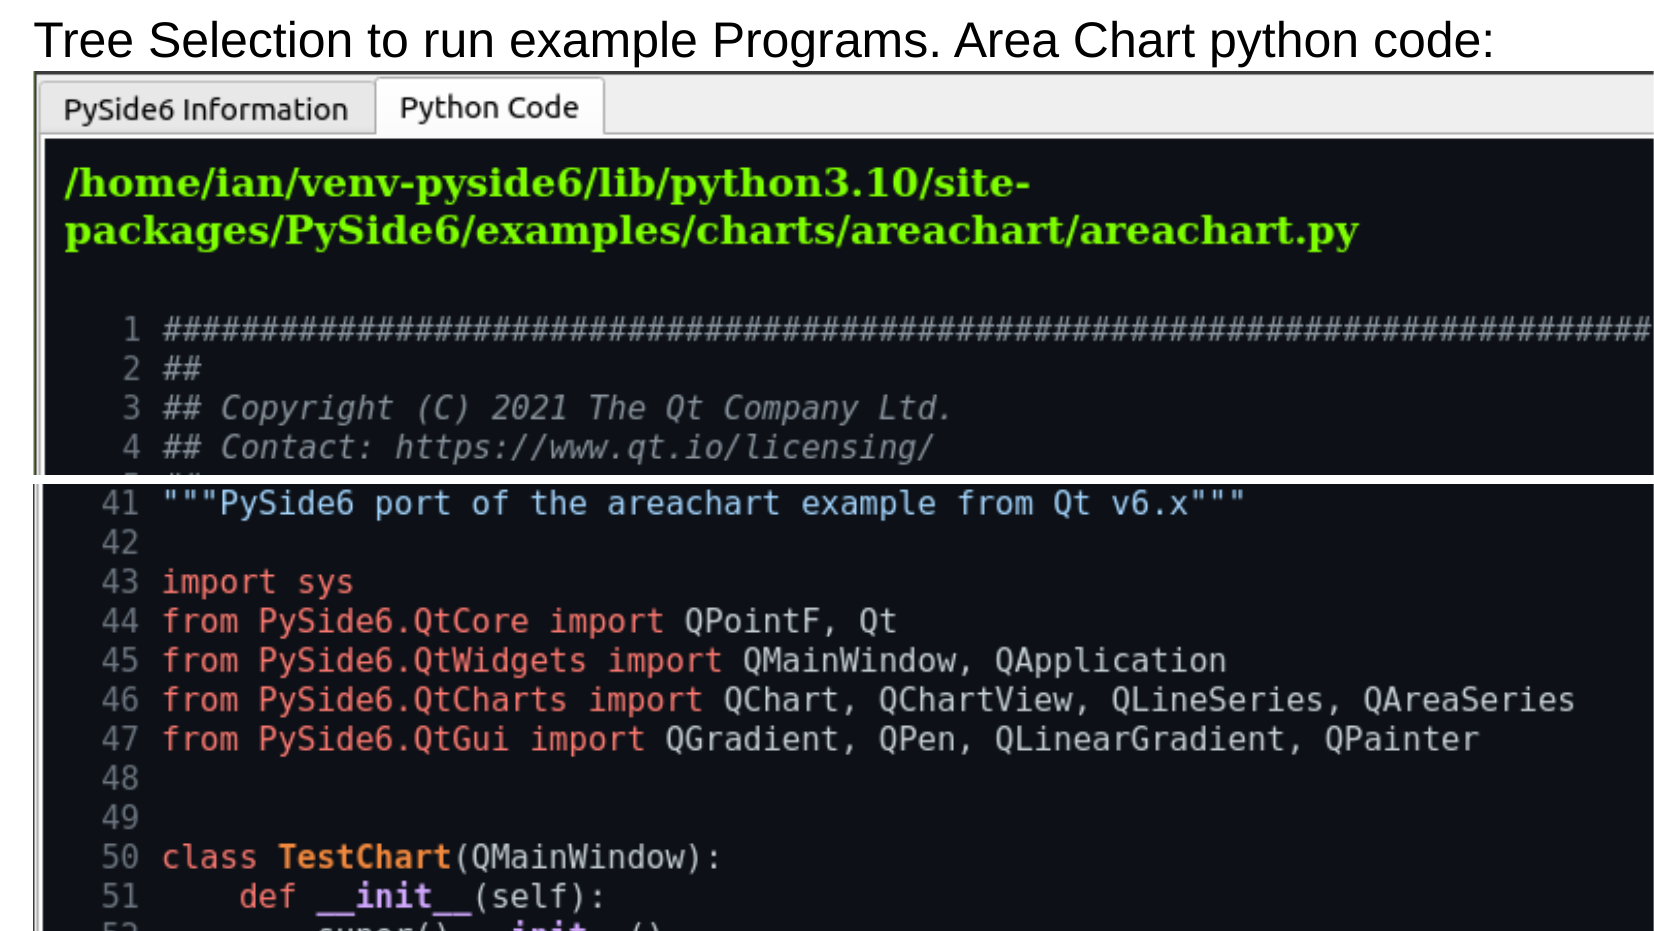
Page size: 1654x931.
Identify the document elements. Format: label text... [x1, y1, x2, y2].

text_box Tree Selection to run example Programs. Area Chart python code: [33, 11, 1635, 71]
picture [33, 484, 1654, 931]
picture [33, 71, 1654, 475]
